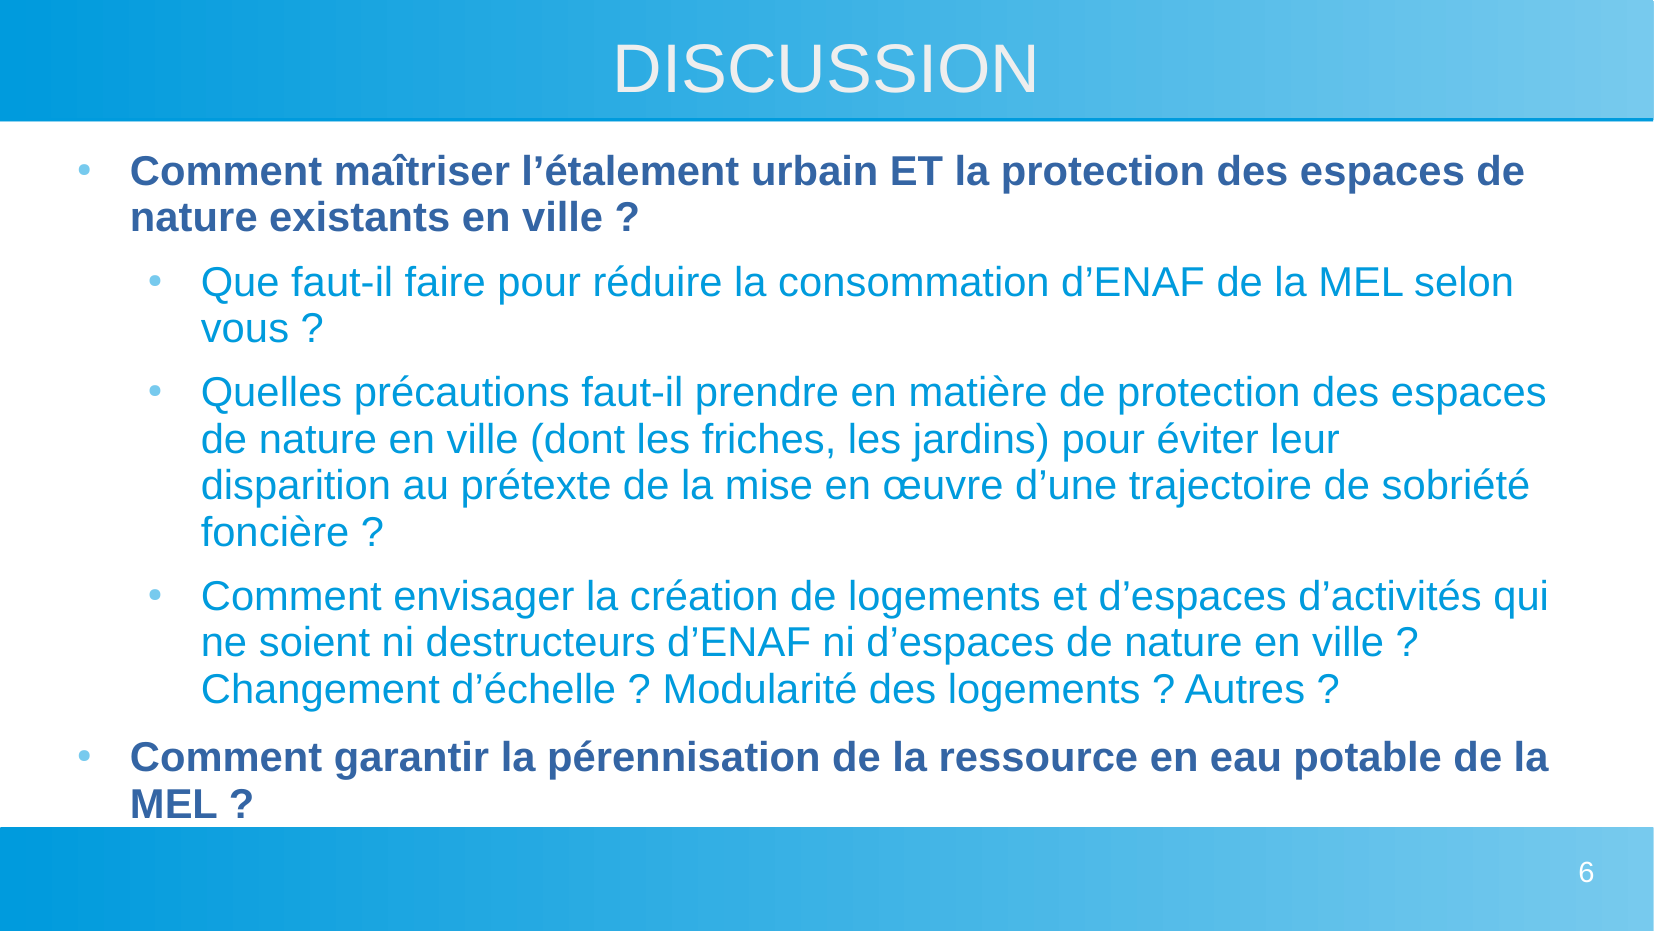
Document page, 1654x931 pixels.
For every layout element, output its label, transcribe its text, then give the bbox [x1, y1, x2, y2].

list Comment maîtriser l’étalement urbain ET la protection des espaces de nature existants en ville ? Que faut-il faire pour réduire la consommation d’ENAF de la MEL selon vous ? Quelles précautions faut-il prendre en matière de protection des espaces de nature en ville (dont les friches, les jardins) pour éviter leur disparition au prétexte de la mise en œuvre d’une trajectoire de sobriété foncière ? Comment envisager la création de logements et d’espaces d’activités qui ne soient ni destructeurs d’ENAF ni d’espaces de nature en ville ? Changement d’échelle ? Modularité des logements ? Autres ? Comment garantir la pérennisation de la ressource en eau potable de la MEL ? [59, 147, 1595, 739]
title DISCUSSION [59, 29, 1595, 108]
